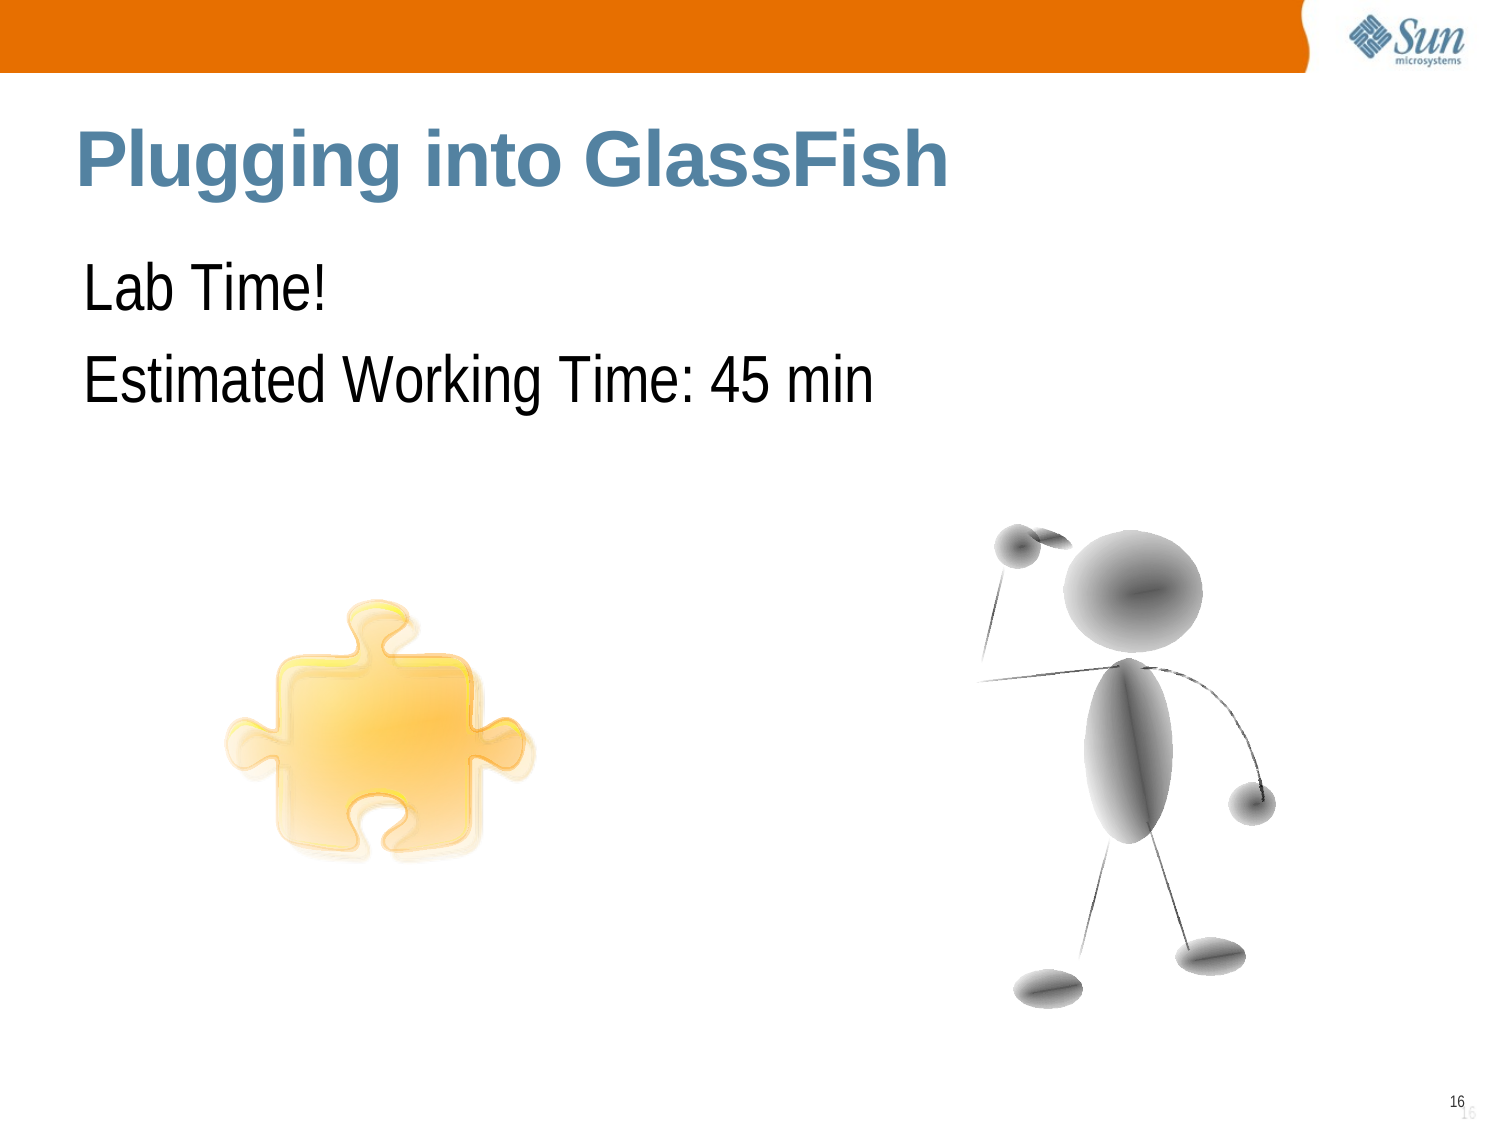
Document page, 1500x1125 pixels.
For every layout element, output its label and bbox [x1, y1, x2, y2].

picture [0, 0, 1500, 73]
